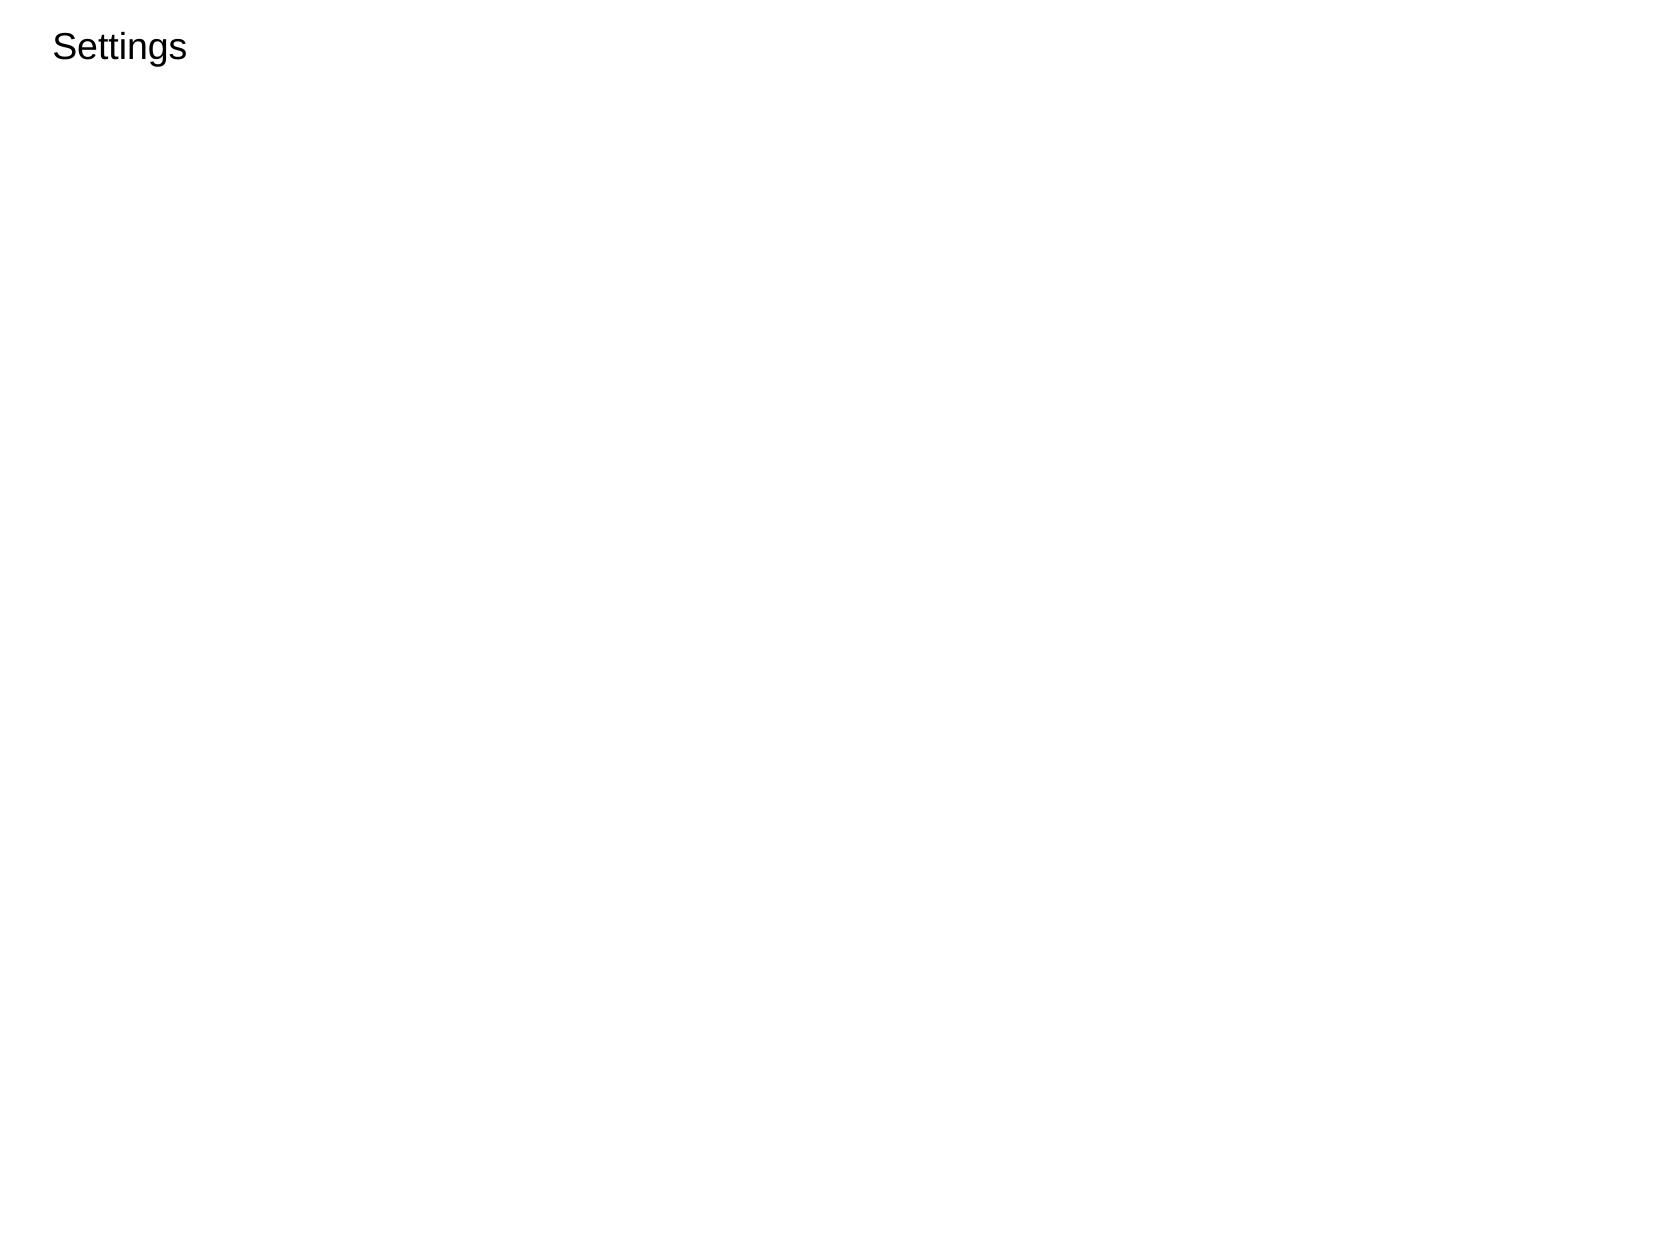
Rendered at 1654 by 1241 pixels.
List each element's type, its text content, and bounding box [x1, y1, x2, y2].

text_box Settings [37, 18, 601, 76]
